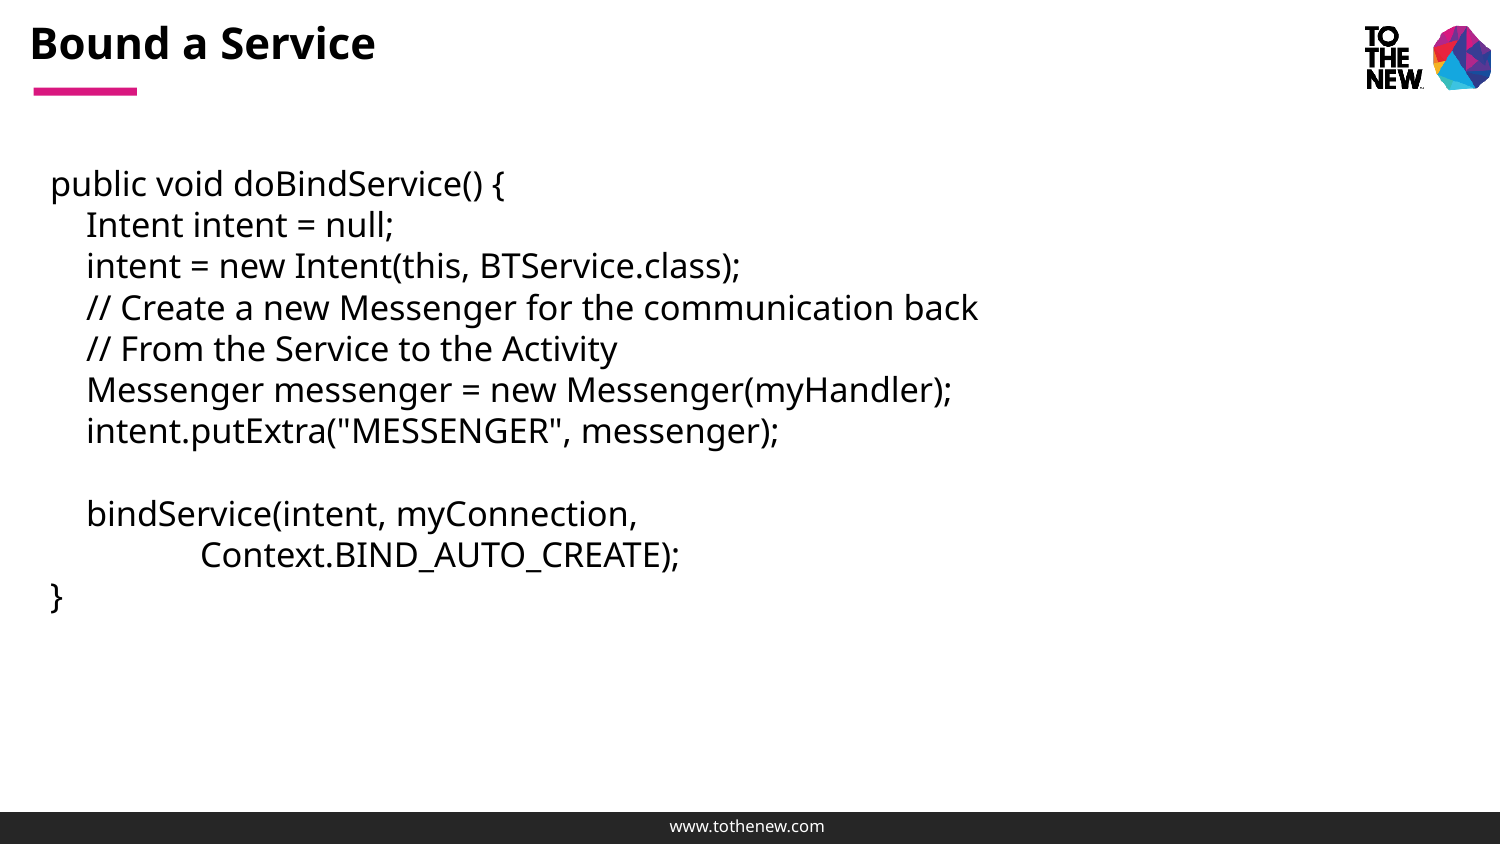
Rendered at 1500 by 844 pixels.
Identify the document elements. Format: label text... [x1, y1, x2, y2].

title Bound a Service [14, 14, 1350, 85]
picture [1350, 0, 1500, 116]
list public void doBindService() { Intent intent = null; intent = new Intent(this, BTService.class); // Create a new Messenger for the communication back // From the Service to the Activity Messenger messenger = new Messenger(myHandler); intent.putExtra("MESSENGER", messenger); bindService(intent, myConnection, Context.BIND_AUTO_CREATE); } [35, 154, 1404, 804]
